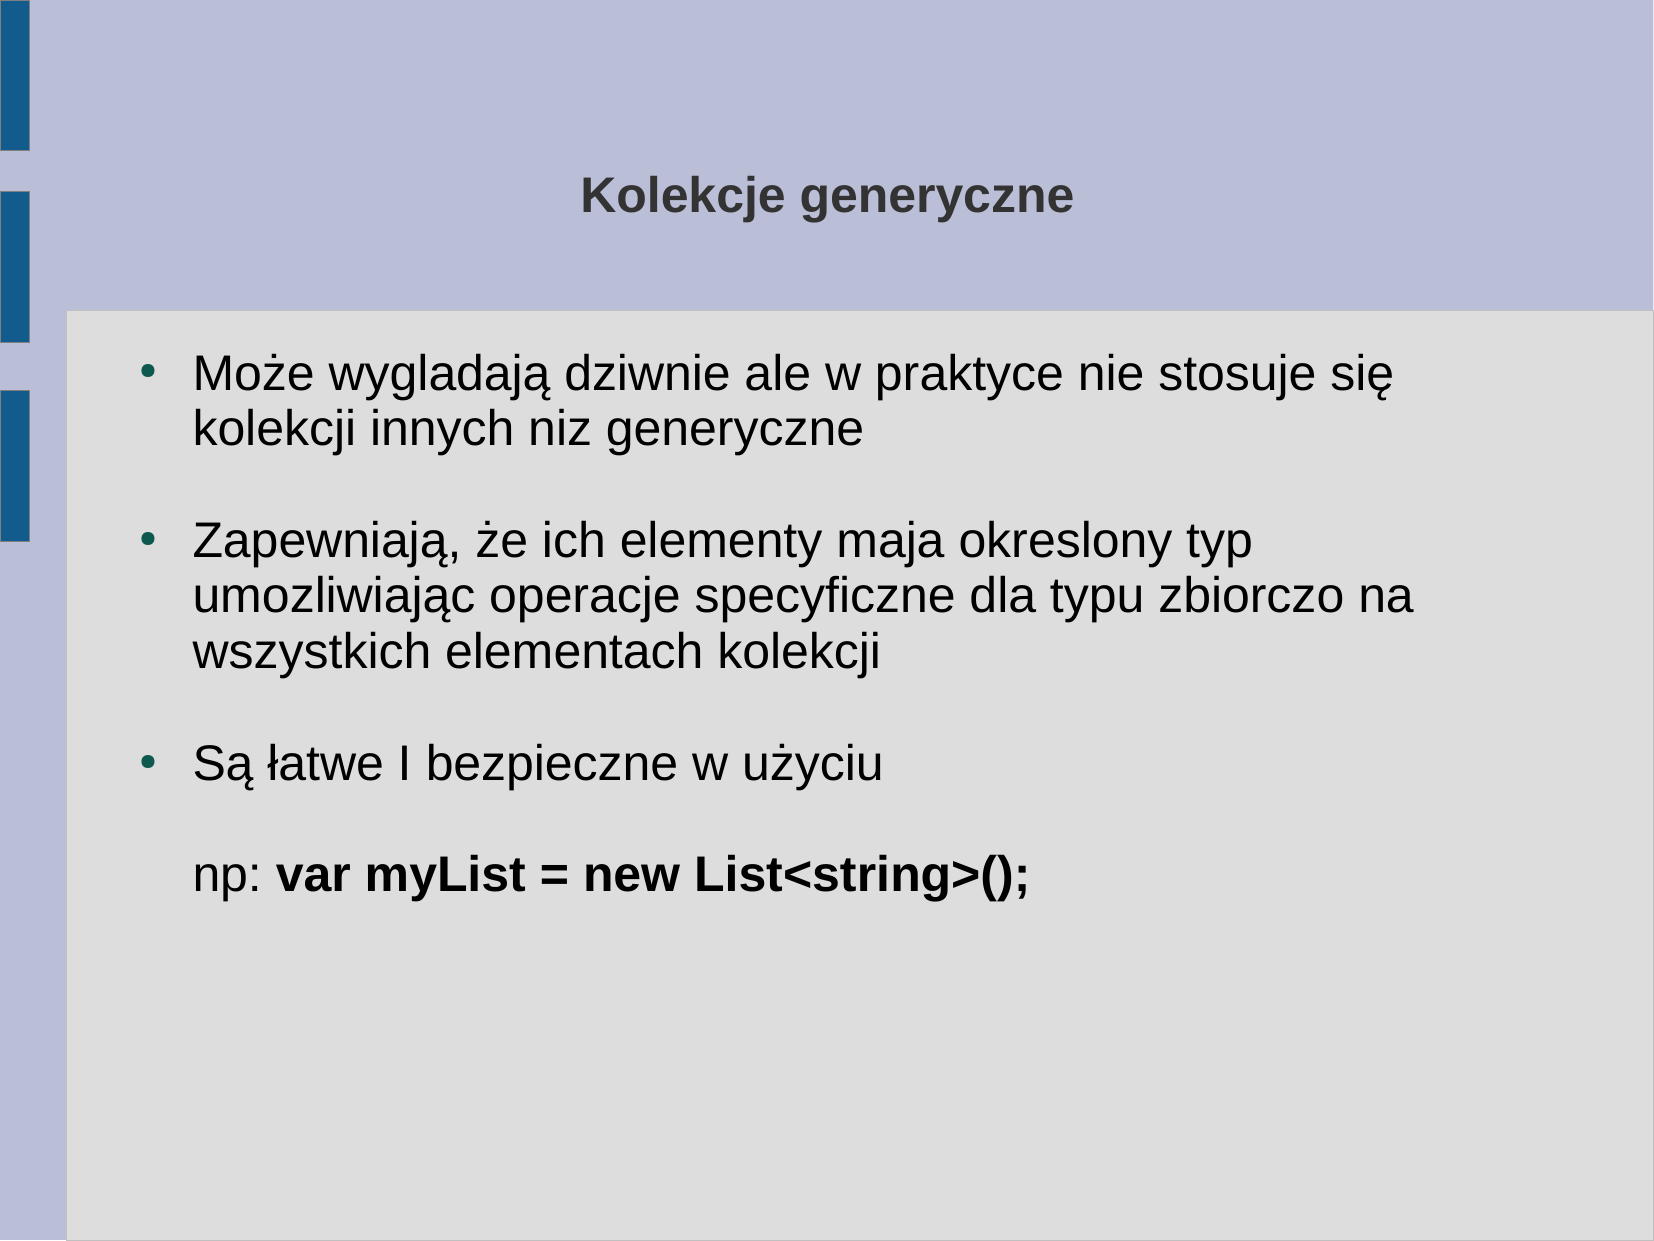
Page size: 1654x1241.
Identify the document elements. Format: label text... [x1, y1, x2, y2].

list Może wygladają dziwnie ale w praktyce nie stosuje się kolekcji innych niz generyczne Zapewniają, że ich elementy maja okreslony typ umozliwiając operacje specyficzne dla typu zbiorczo na wszystkich elementach kolekcji Są łatwe I bezpieczne w użyciu np: var myList = new List<string>(); [121, 344, 1534, 1127]
title Kolekcje generyczne [121, 91, 1534, 299]
